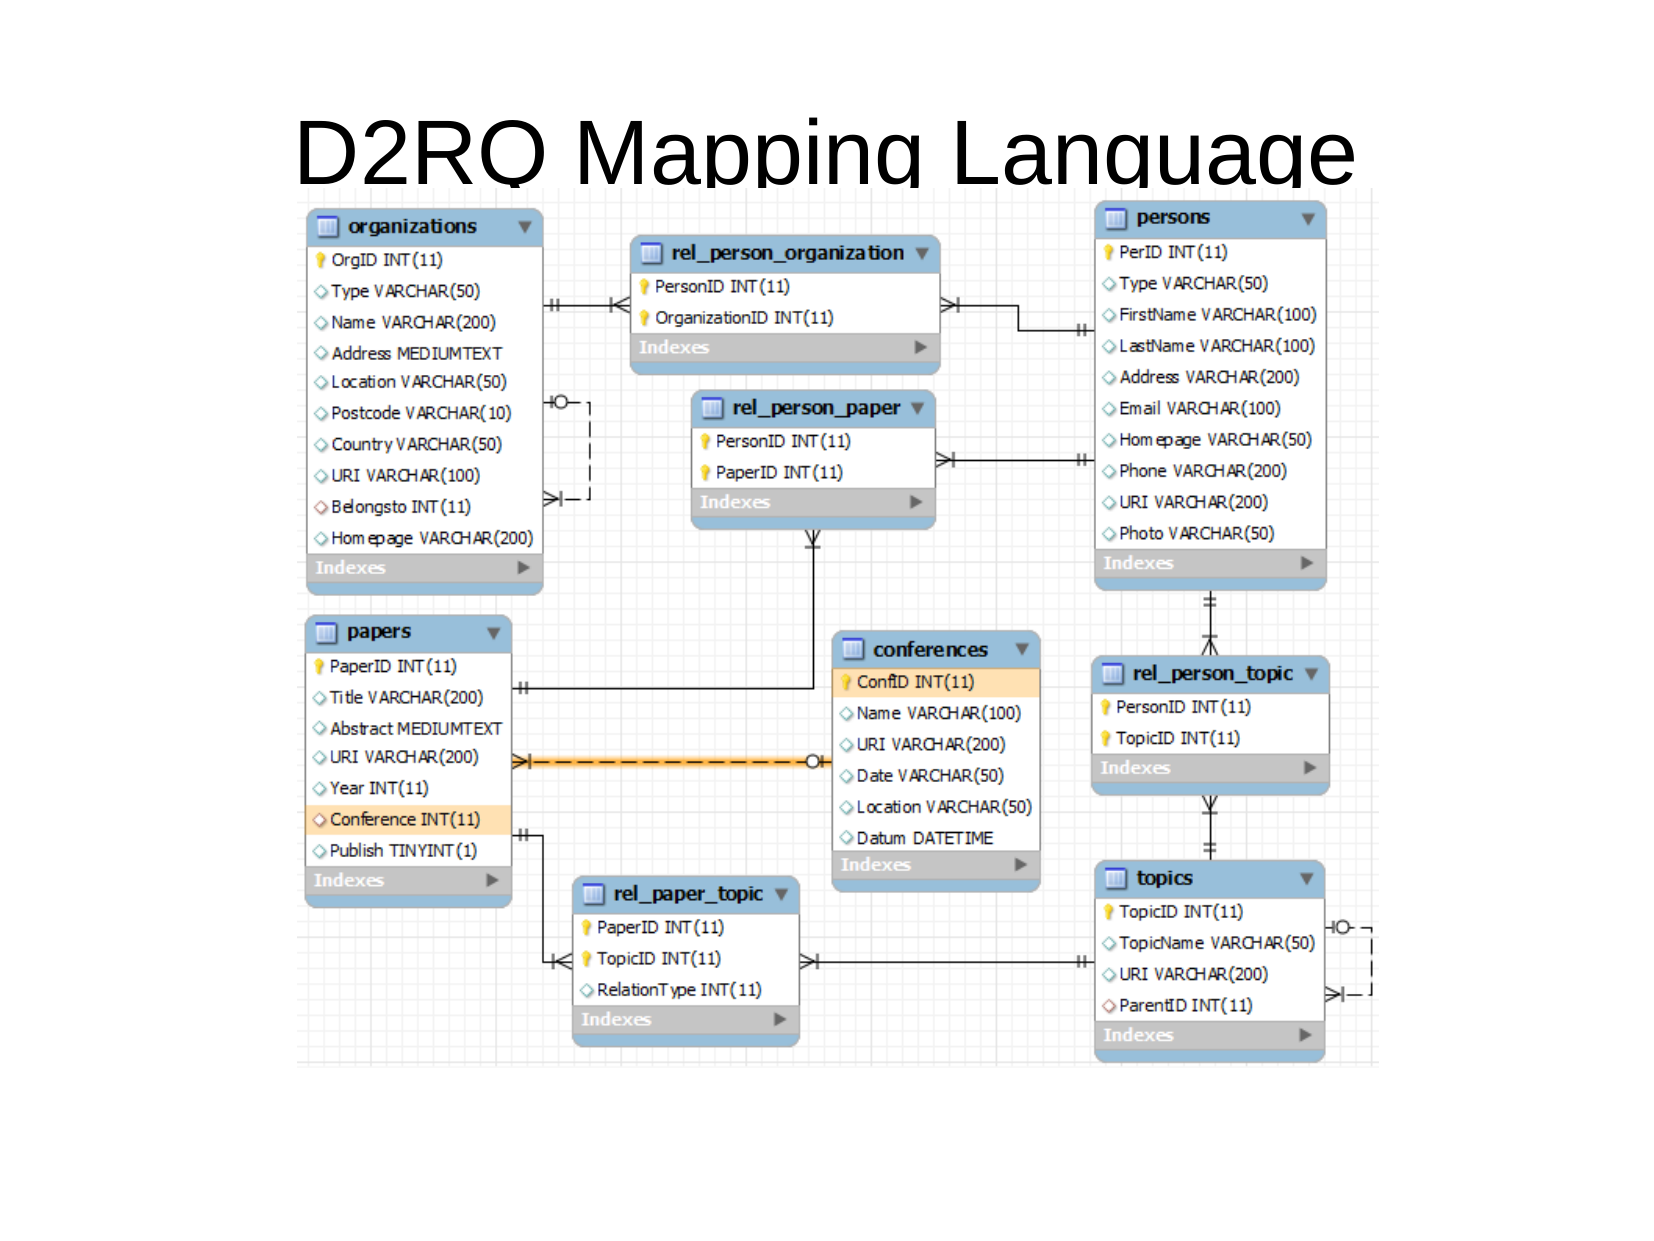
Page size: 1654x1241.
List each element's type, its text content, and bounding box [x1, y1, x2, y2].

picture [297, 188, 1379, 1068]
title D2RQ Mapping Language [82, 56, 1571, 250]
